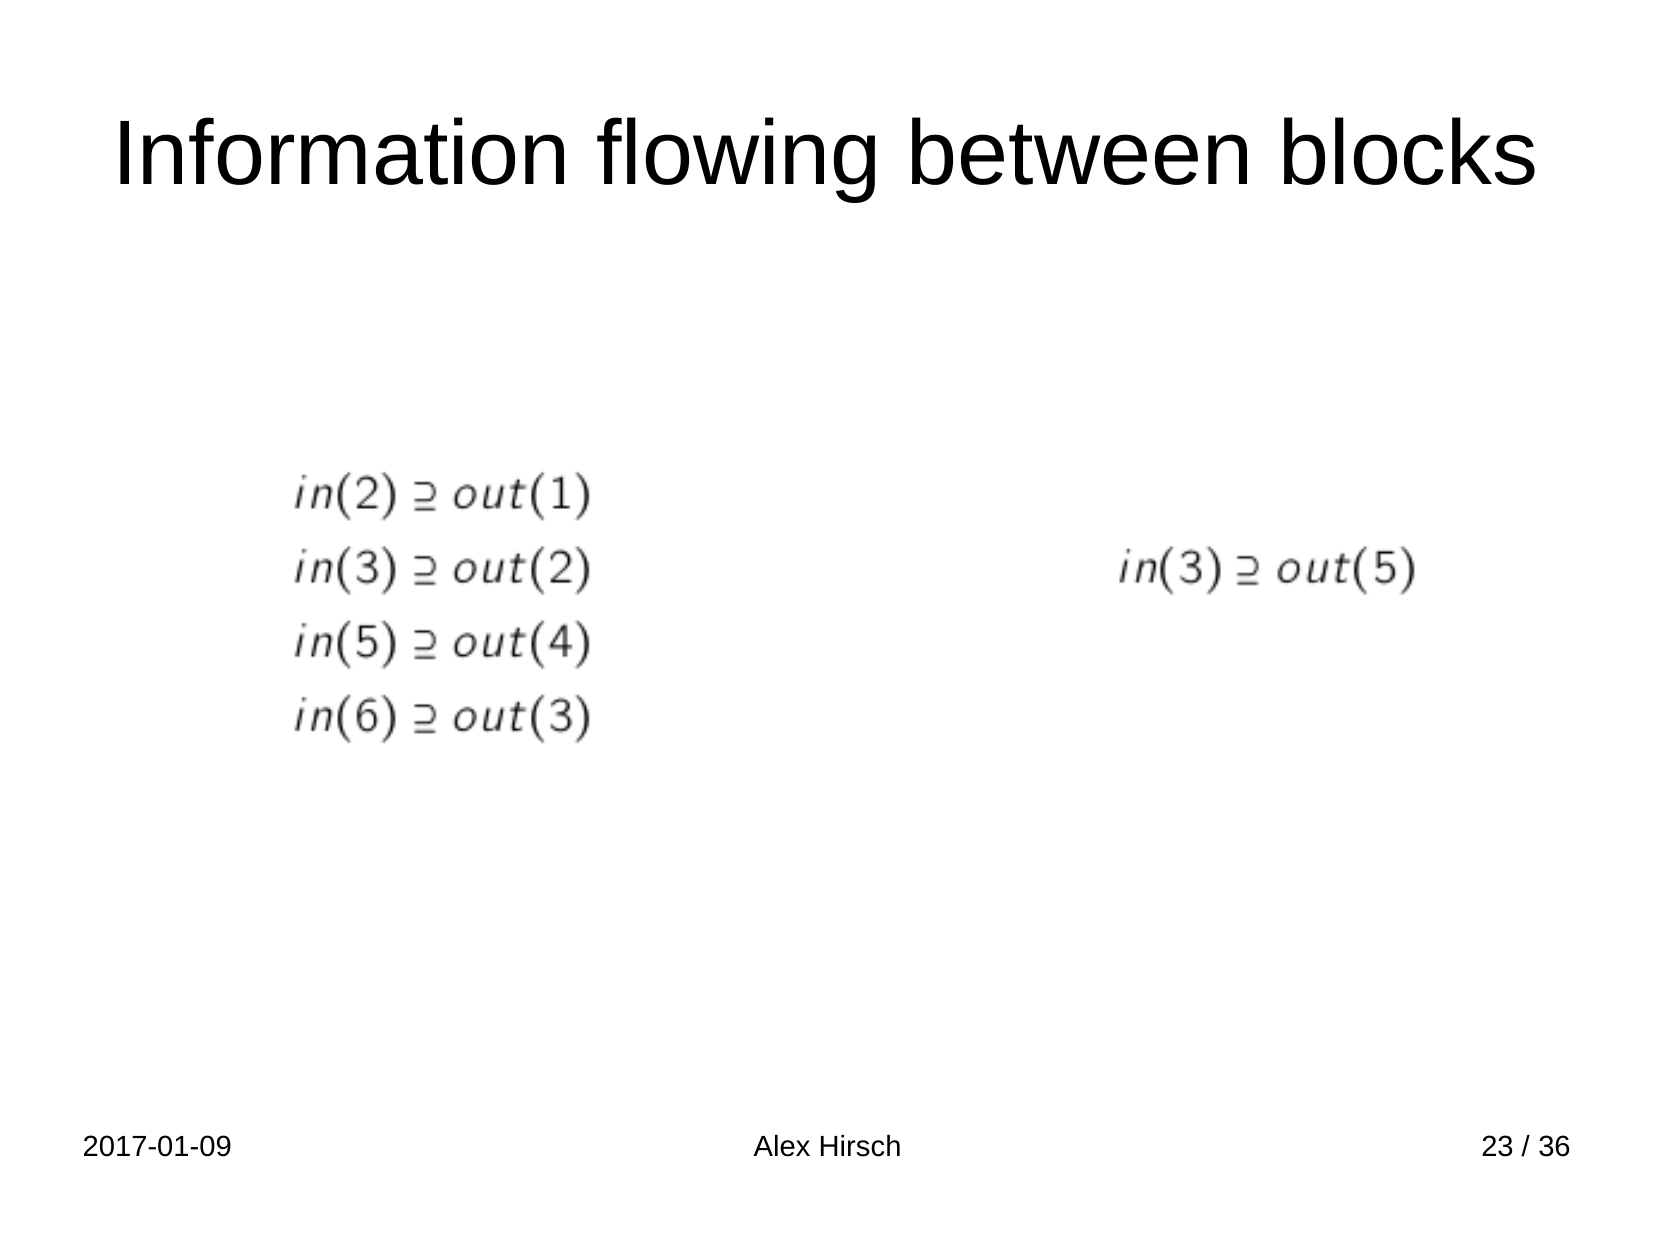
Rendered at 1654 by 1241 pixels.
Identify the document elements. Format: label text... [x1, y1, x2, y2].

picture [262, 454, 1441, 766]
title Information flowing between blocks [82, 49, 1571, 257]
